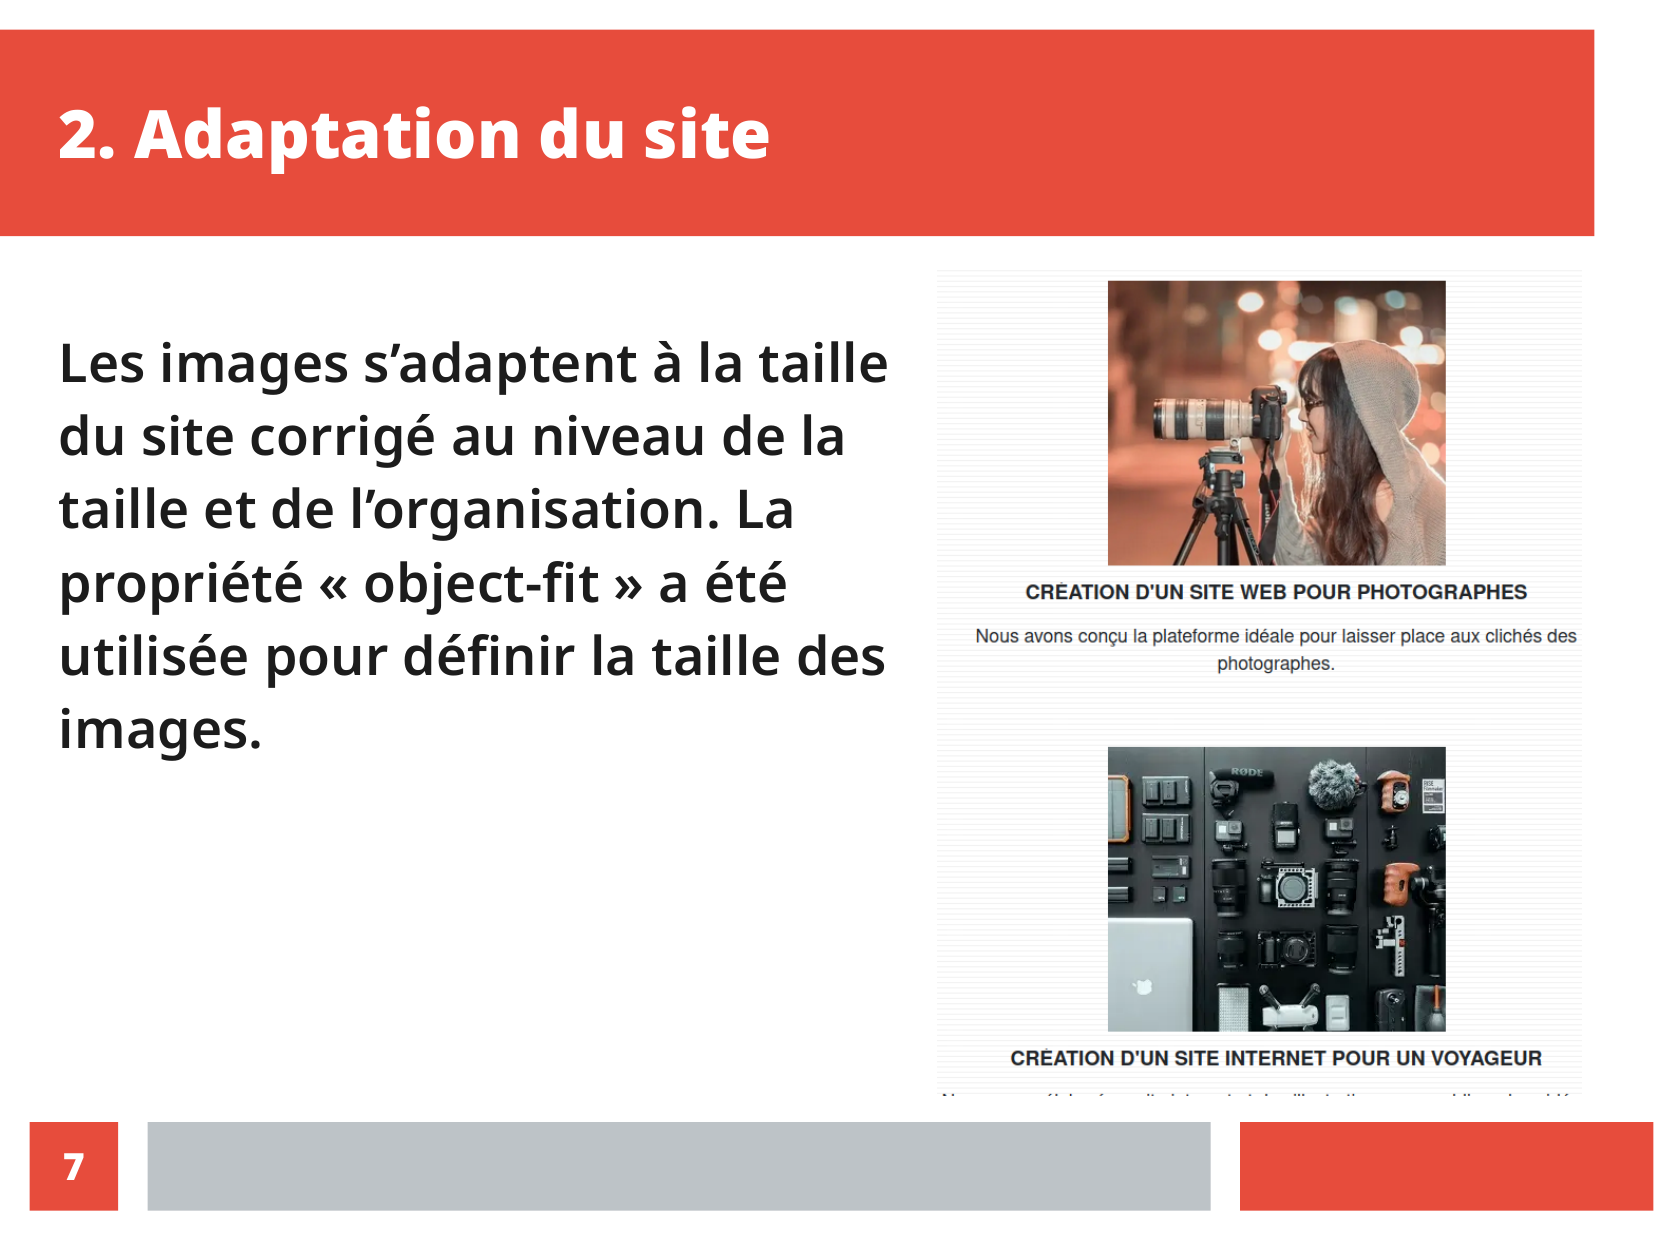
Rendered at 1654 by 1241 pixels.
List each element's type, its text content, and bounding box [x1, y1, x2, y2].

picture [937, 266, 1582, 1096]
list Les images s’adaptent à la taille du site corrigé au niveau de la taille et de l’organisation. La propriété « object-fit » a été utilisée pour définir la taille des images. [59, 324, 928, 766]
title 2. Adaptation du site [59, 59, 1595, 207]
